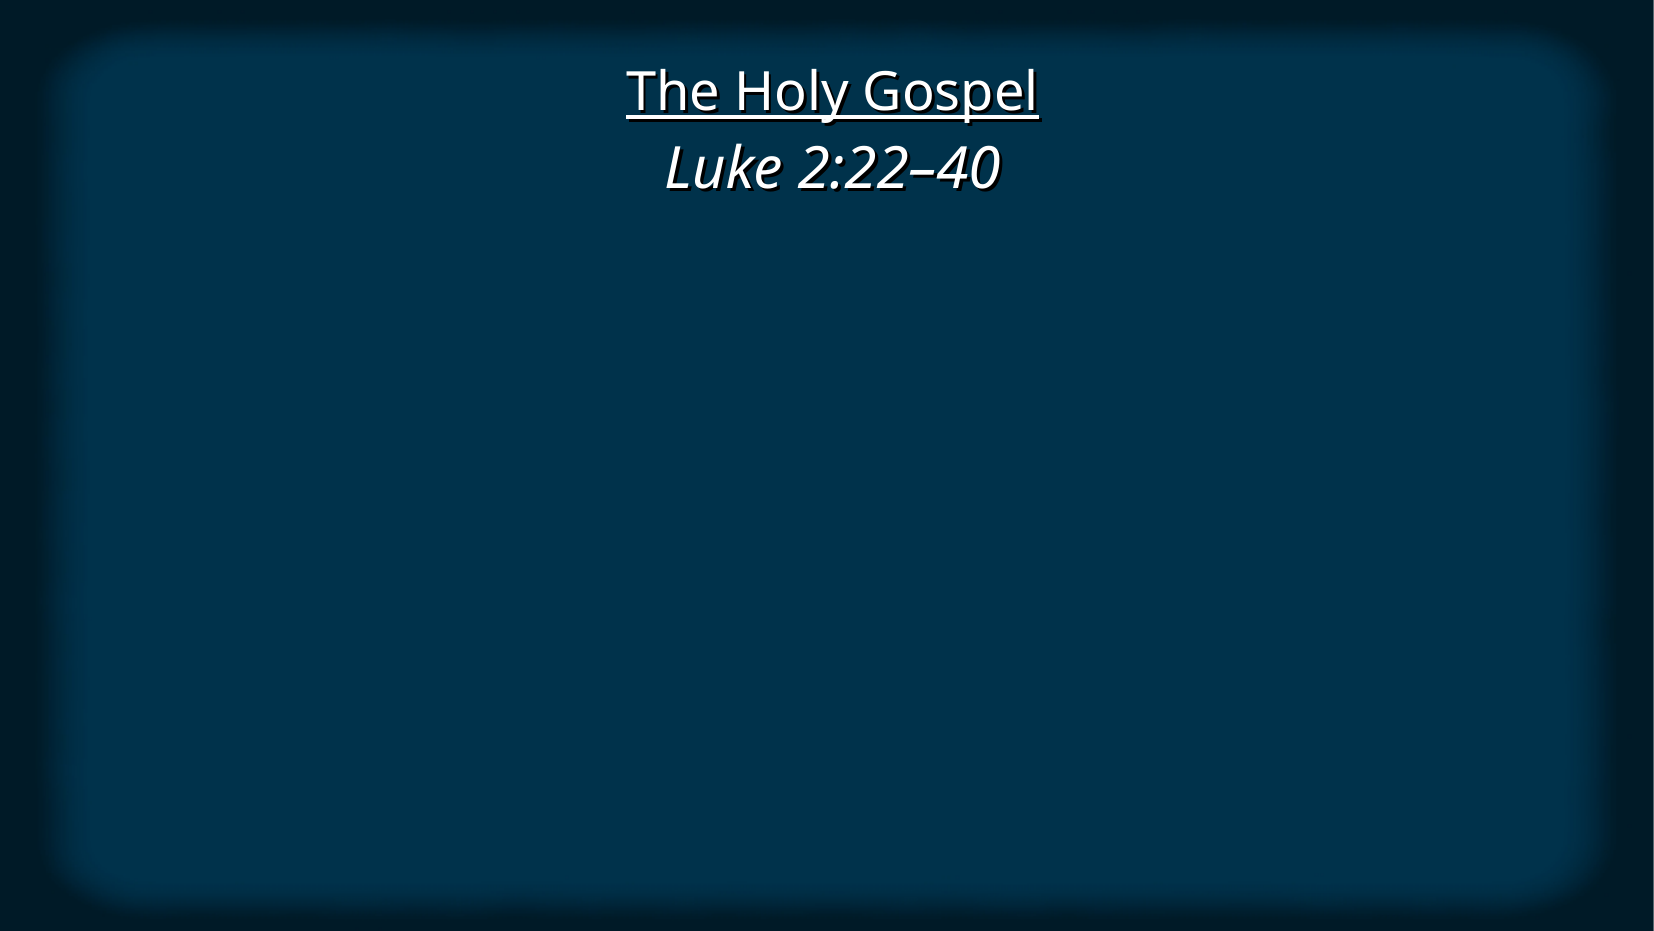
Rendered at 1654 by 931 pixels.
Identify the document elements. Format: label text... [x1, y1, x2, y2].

text_box The Holy Gospel Luke 2:22–40 [75, 45, 1591, 209]
picture [0, 0, 1654, 931]
